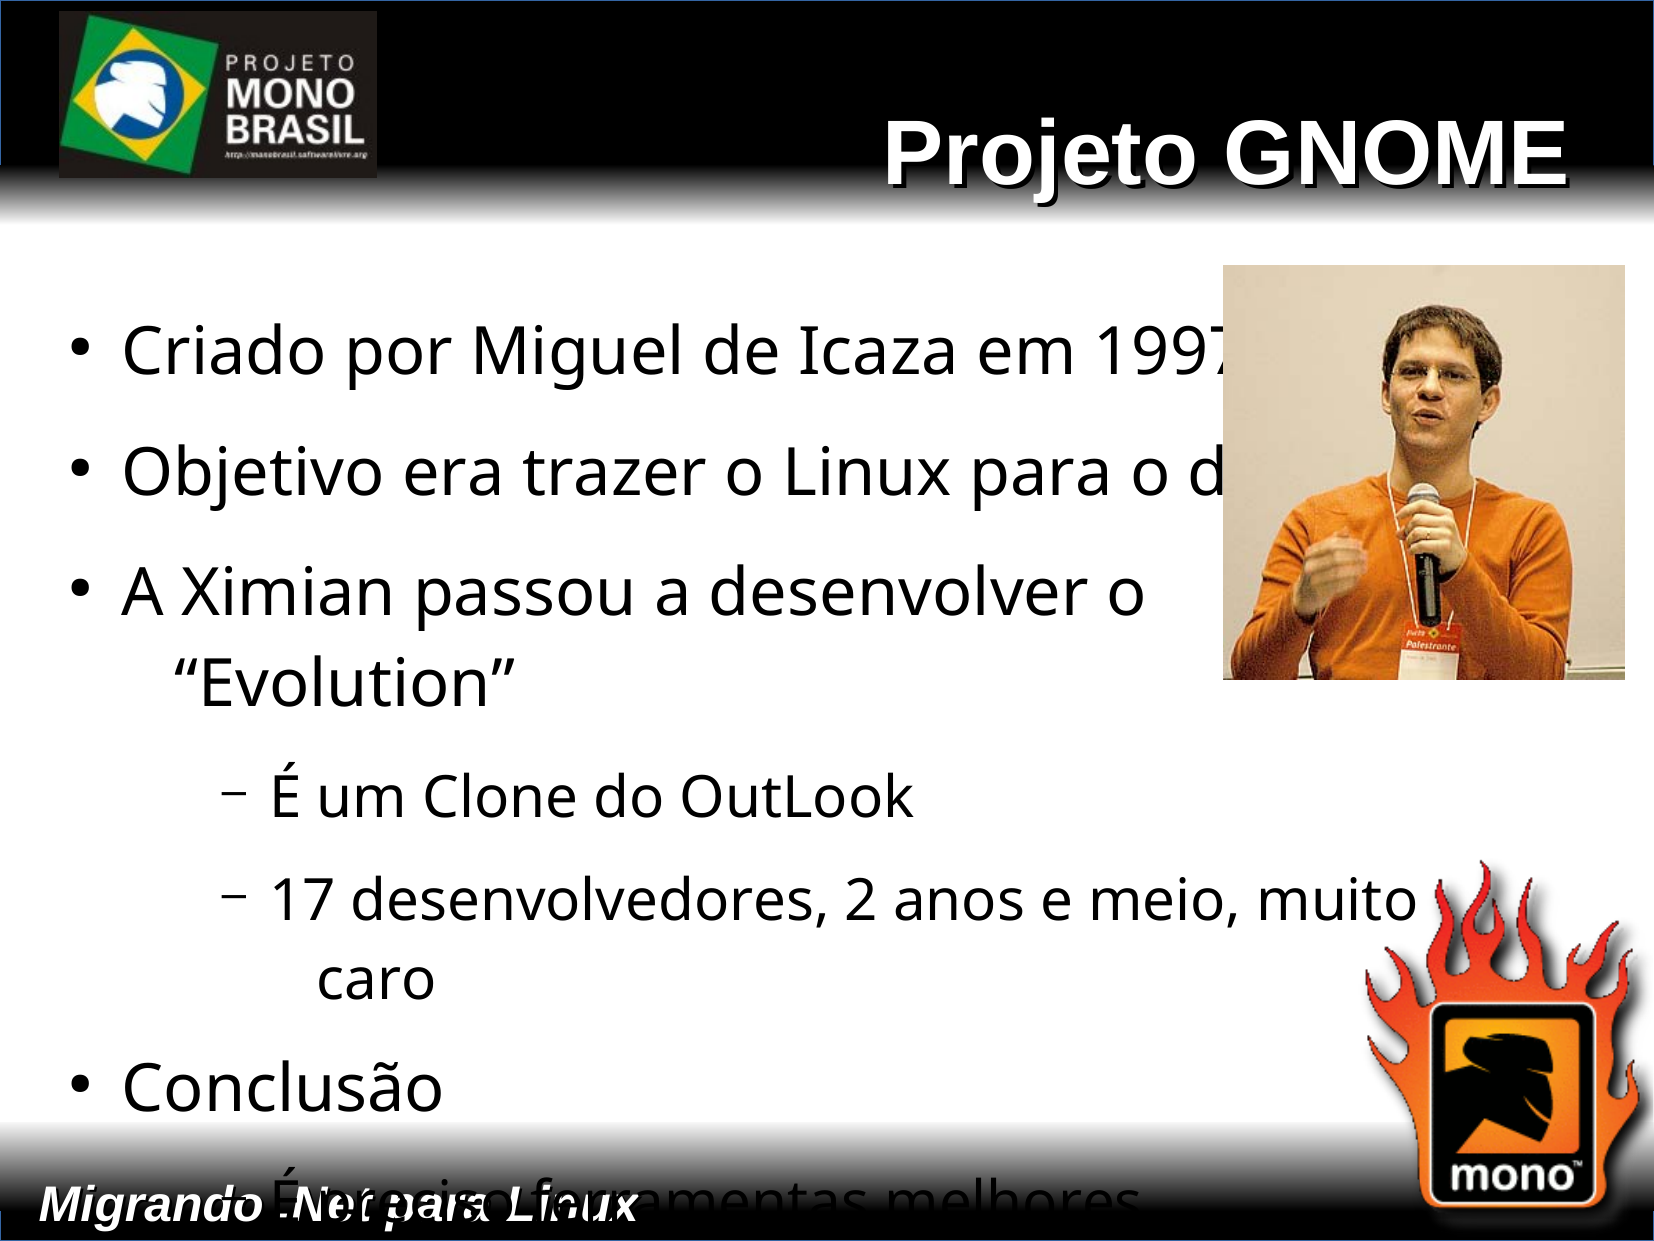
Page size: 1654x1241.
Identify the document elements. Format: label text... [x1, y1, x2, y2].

list Criado por Miguel de Icaza em 1997 Objetivo era trazer o Linux para o desktop A Ximian passou a desenvolver o “Evolution” É um Clone do OutLook 17 desenvolvedores, 2 anos e meio, muito caro Conclusão É preciso ferramentas melhores [32, 303, 1445, 1085]
picture [1223, 265, 1625, 680]
picture [1302, 805, 1654, 1241]
picture [59, 11, 377, 178]
text_box Migrando .Net para Linux [23, 1168, 546, 1241]
title Projeto GNOME [82, 49, 1571, 257]
